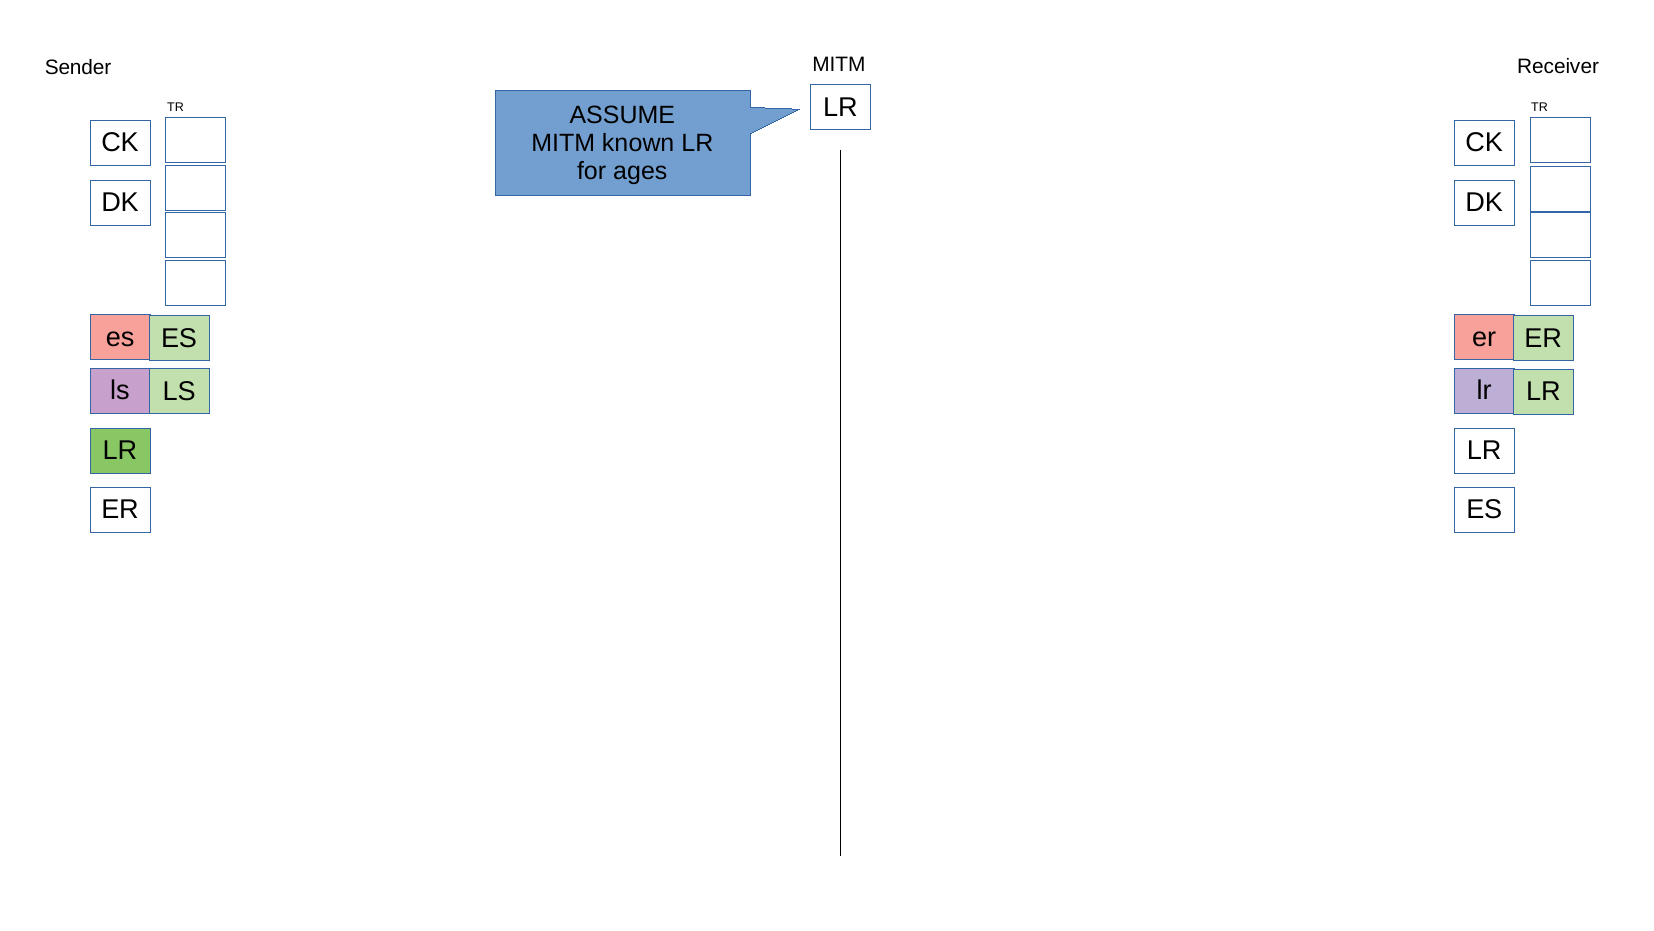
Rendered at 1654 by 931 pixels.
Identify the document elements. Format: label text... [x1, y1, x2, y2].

text_box ES [1454, 487, 1515, 533]
text_box [165, 165, 226, 211]
text_box ES [149, 315, 210, 361]
text_box ls [90, 368, 149, 414]
text_box lr [1454, 368, 1515, 414]
text_box CK [90, 120, 151, 166]
text_box DK [90, 180, 151, 226]
text_box LR [810, 84, 871, 130]
text_box LR [90, 428, 151, 474]
text_box [1530, 117, 1591, 163]
text_box [165, 260, 226, 306]
text_box LS [149, 368, 210, 414]
text_box MITM [797, 45, 886, 91]
text_box CK [1454, 120, 1515, 166]
text_box LR [1513, 369, 1574, 415]
text_box ER [1513, 315, 1574, 361]
text_box [165, 117, 226, 163]
text_box es [90, 314, 151, 360]
text_box DK [1454, 180, 1515, 226]
text_box TR [152, 92, 213, 136]
text_box Receiver [1502, 47, 1654, 93]
text_box ASSUME MITM known LR for ages [495, 90, 800, 196]
text_box [1530, 260, 1591, 306]
text_box ER [90, 487, 151, 533]
text_box er [1454, 314, 1515, 360]
text_box LR [1454, 428, 1515, 474]
text_box Sender [30, 48, 196, 94]
text_box [165, 212, 226, 258]
text_box [1530, 166, 1591, 258]
text_box TR [1516, 92, 1577, 136]
